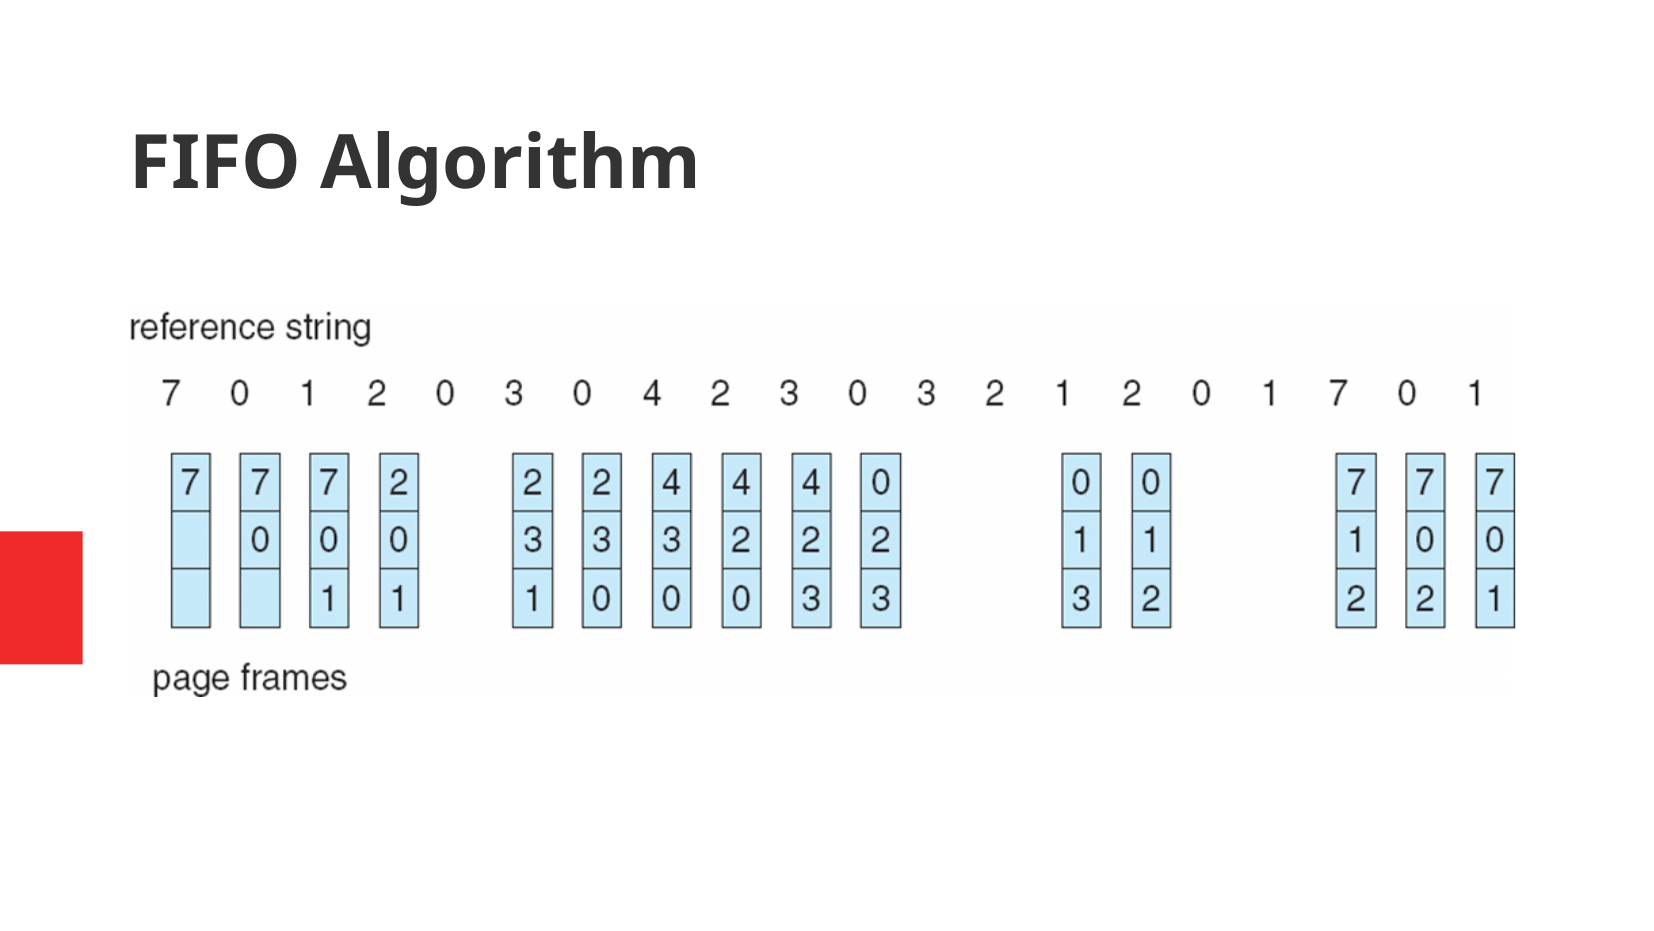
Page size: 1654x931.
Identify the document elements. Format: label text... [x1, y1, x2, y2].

title FIFO Algorithm [129, 70, 1536, 249]
picture [129, 307, 1518, 697]
